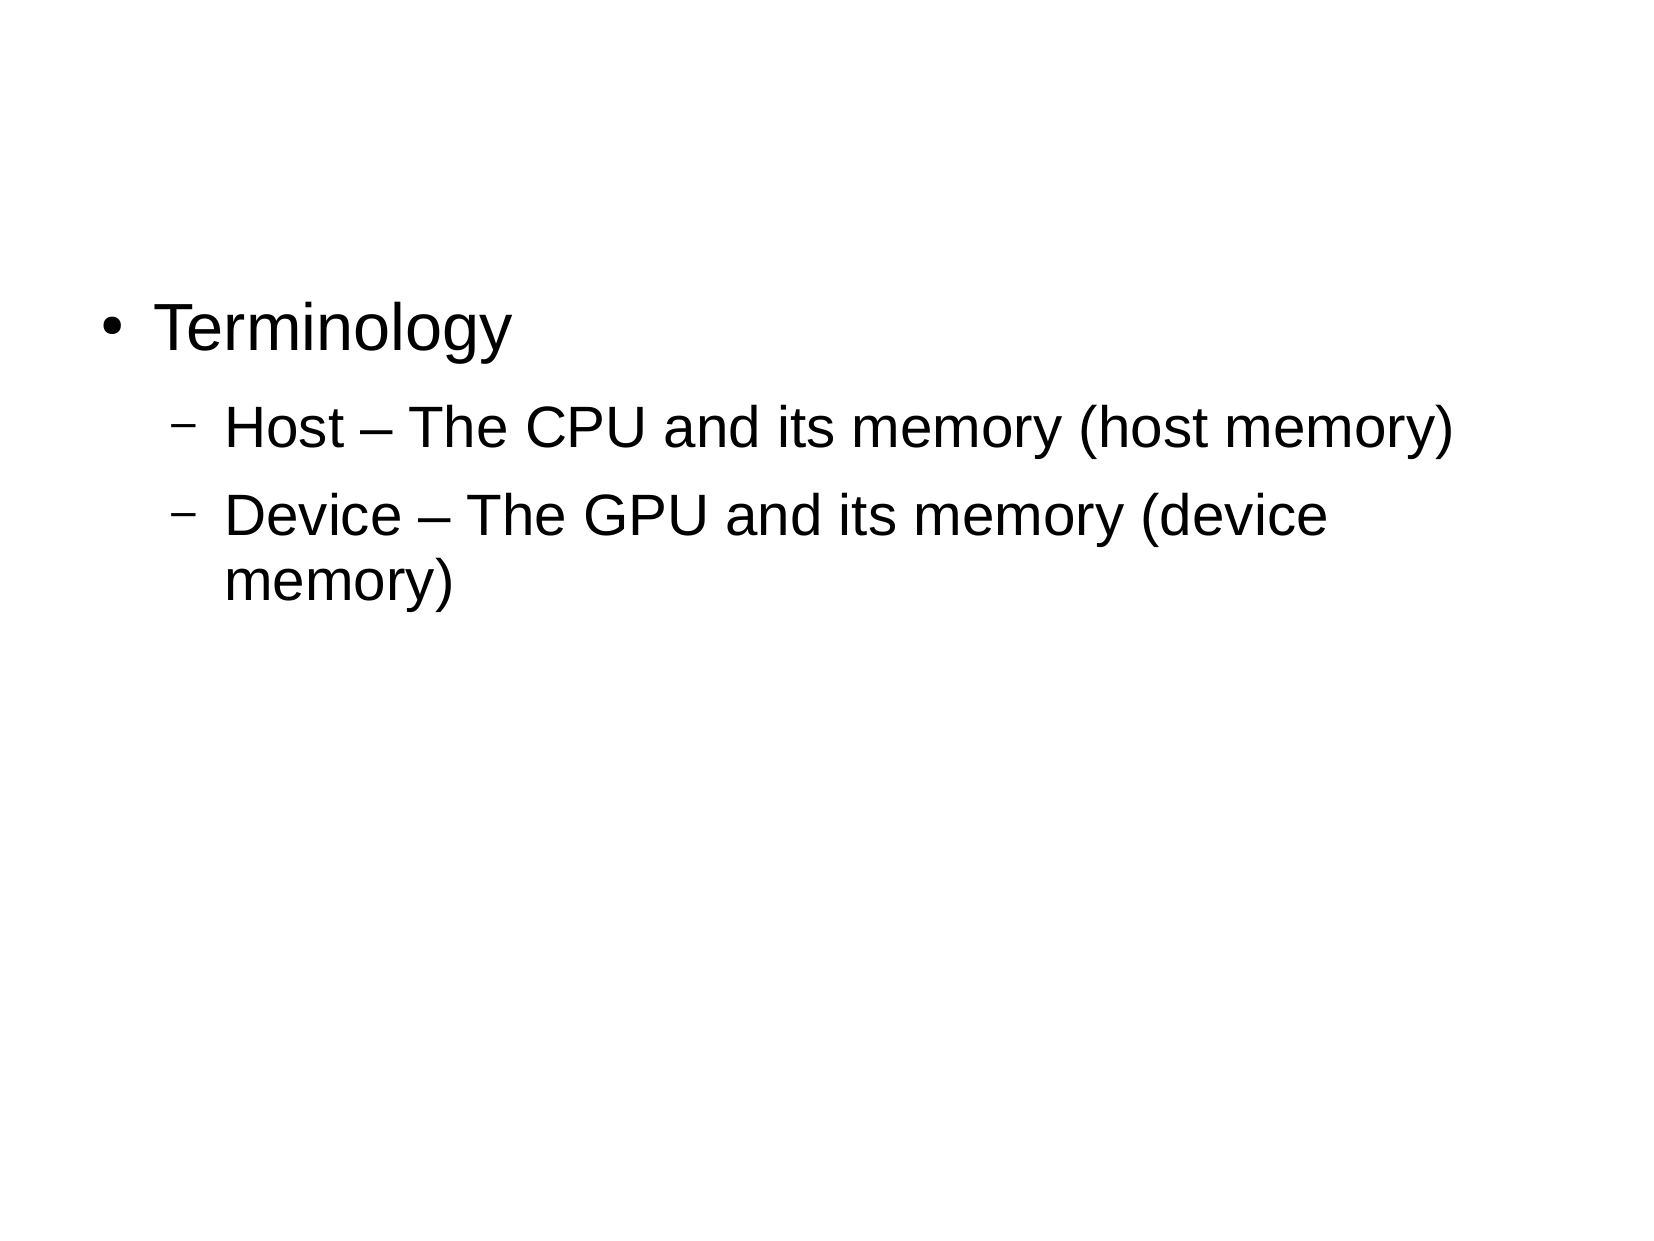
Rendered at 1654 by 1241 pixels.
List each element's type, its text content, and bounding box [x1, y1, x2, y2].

list Terminology Host – The CPU and its memory (host memory) Device – The GPU and its memory (device memory) [82, 290, 1571, 1010]
